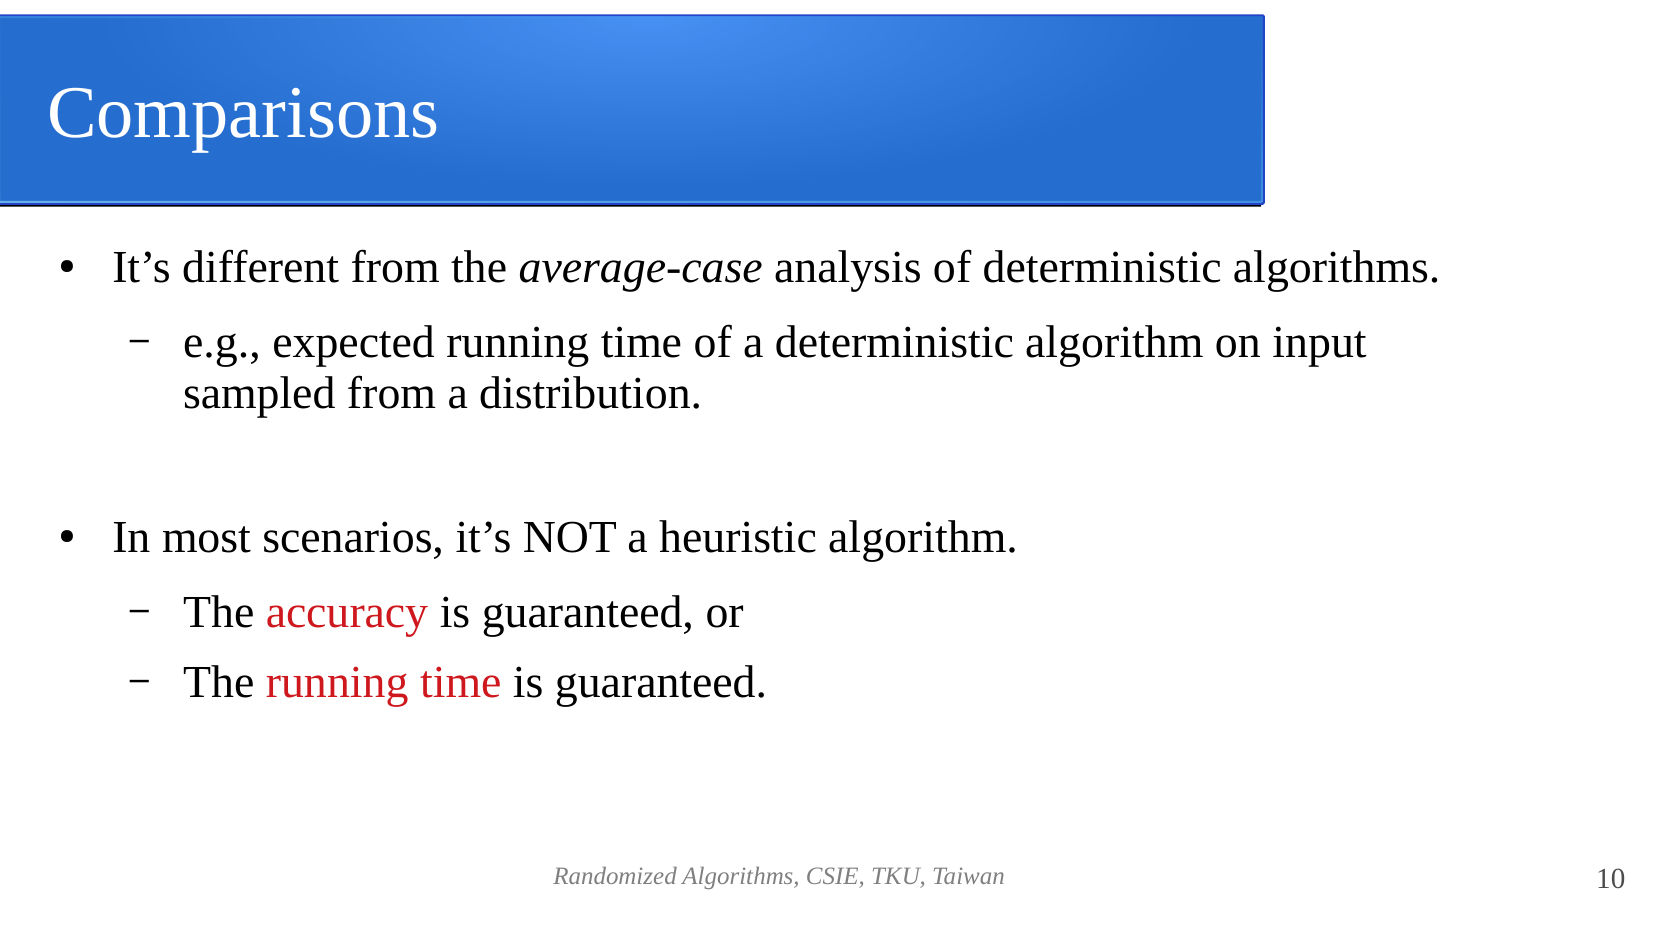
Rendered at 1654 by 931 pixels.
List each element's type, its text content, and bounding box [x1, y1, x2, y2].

list It’s different from the average-case analysis of deterministic algorithms. e.g., expected running time of a deterministic algorithm on input sampled from a distribution. In most scenarios, it’s NOT a heuristic algorithm. The accuracy is guaranteed, or The running time is guaranteed. [41, 242, 1530, 782]
title Comparisons [47, 35, 1199, 189]
